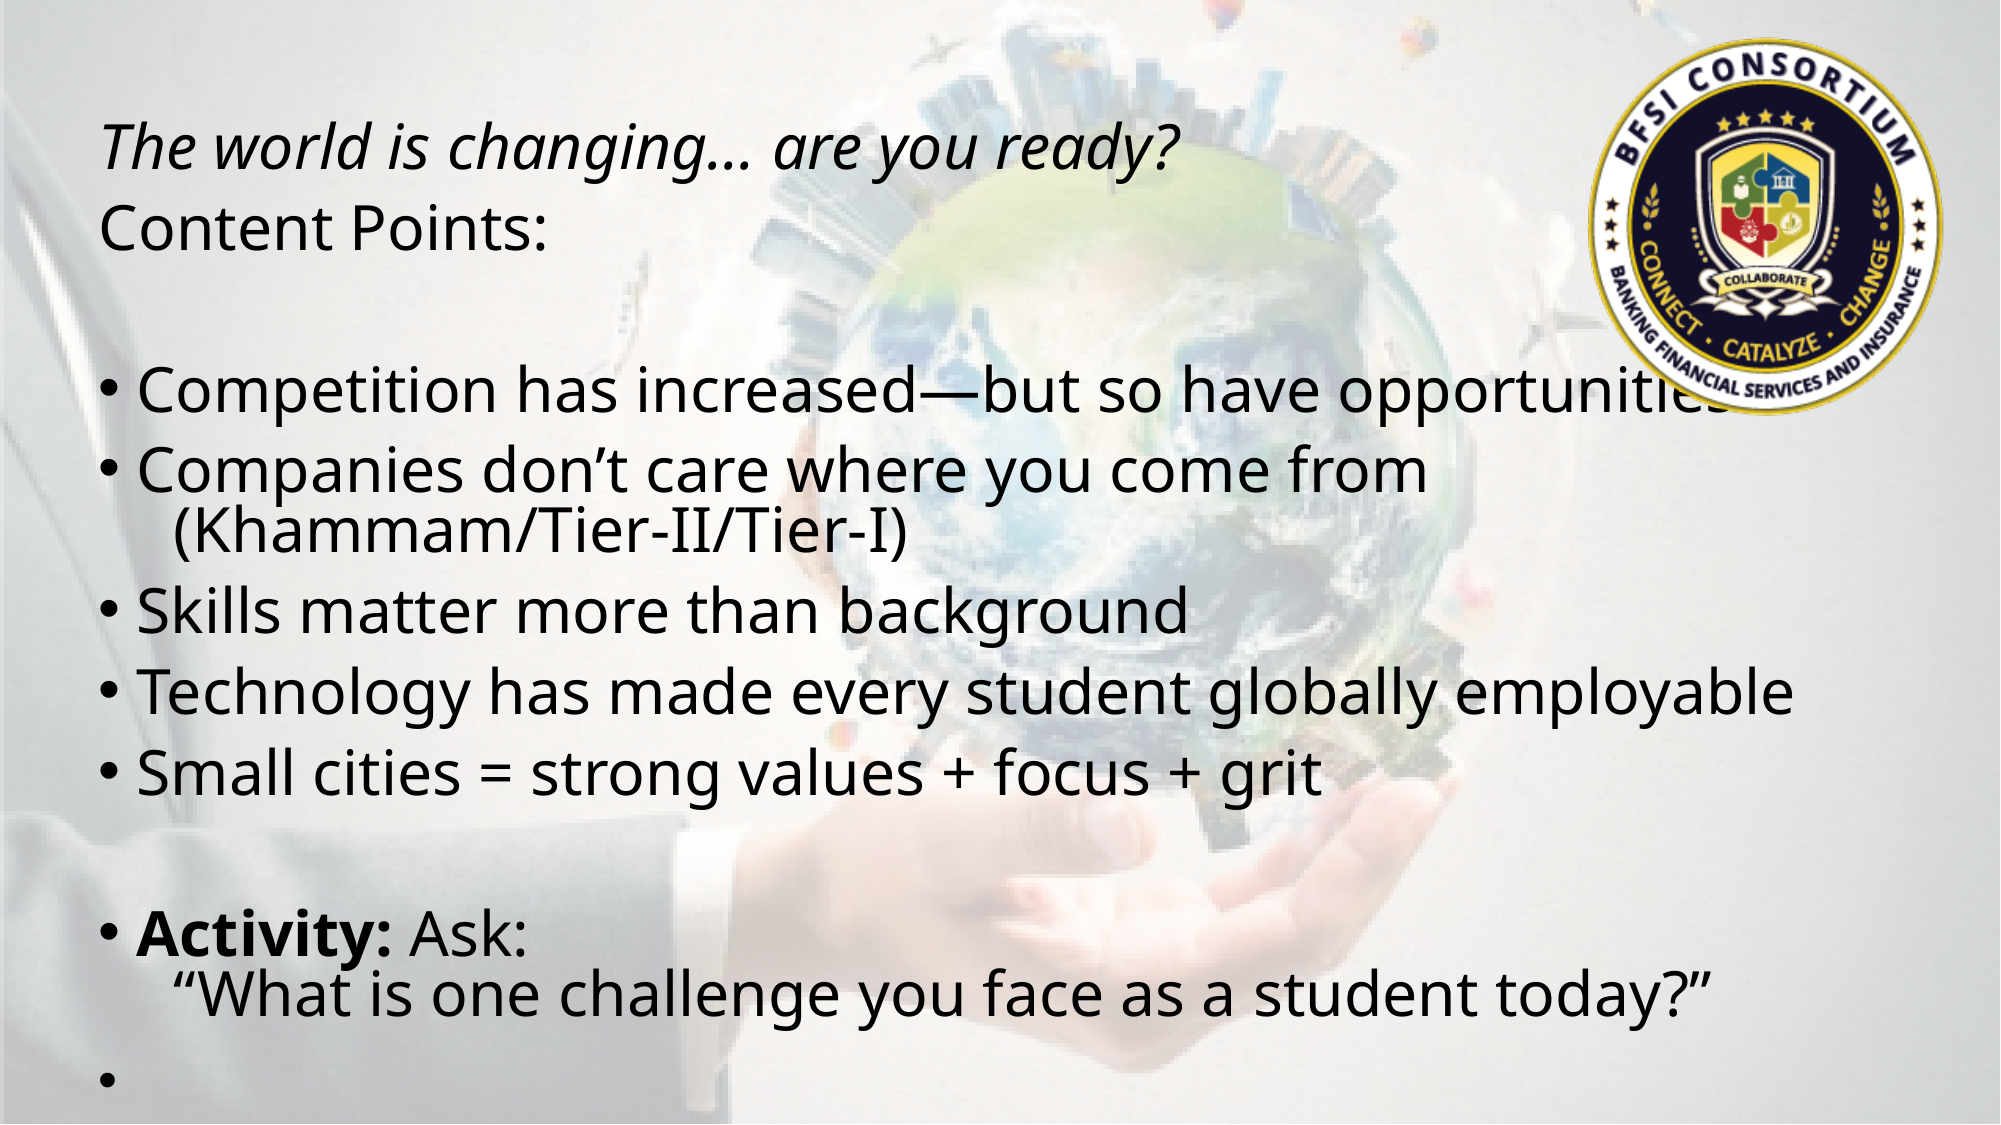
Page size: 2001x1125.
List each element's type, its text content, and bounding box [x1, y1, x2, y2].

list The world is changing… are you ready? Content Points: Competition has increased—but so have opportunities Companies don’t care where you come from (Khammam/Tier-II/Tier-I) Skills matter more than background Technology has made every student globally employable Small cities = strong values + focus + grit Activity: Ask: “What is one challenge you face as a student today?” [83, 114, 1838, 1078]
picture [0, 0, 2000, 1125]
